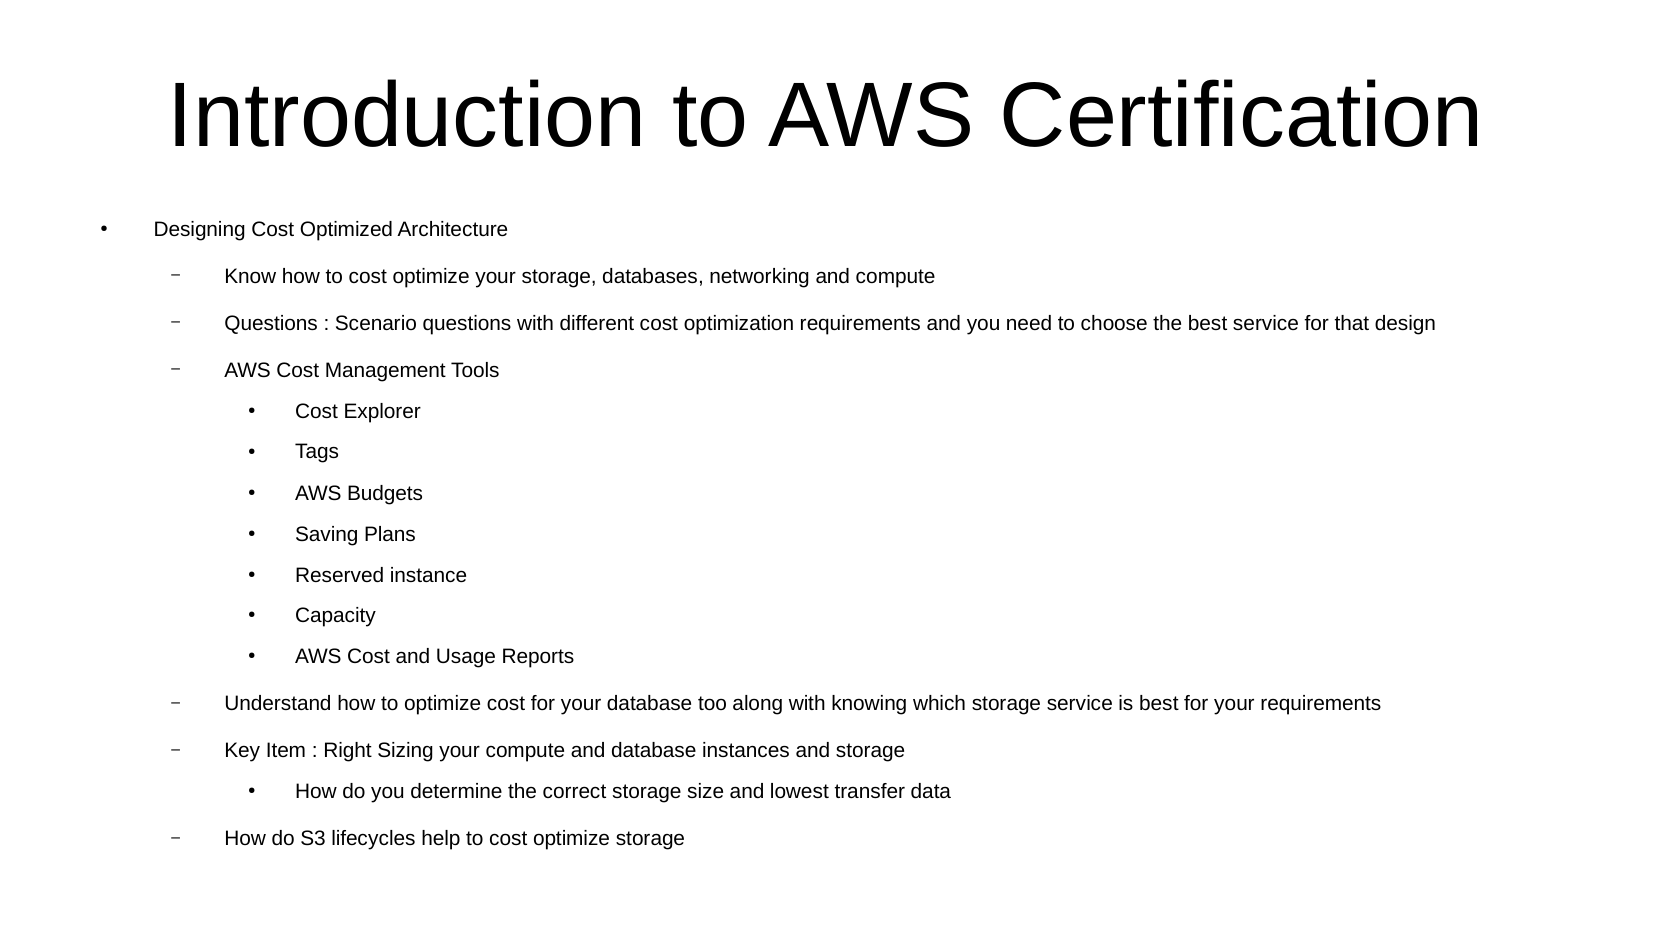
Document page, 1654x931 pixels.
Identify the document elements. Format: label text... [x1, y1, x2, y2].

title Introduction to AWS Certification [82, 37, 1571, 193]
list Designing Cost Optimized Architecture Know how to cost optimize your storage, databases, networking and compute Questions : Scenario questions with different cost optimization requirements and you need to choose the best service for that design AWS Cost Management Tools Cost Explorer Tags AWS Budgets Saving Plans Reserved instance Capacity AWS Cost and Usage Reports Understand how to optimize cost for your database too along with knowing which storage service is best for your requirements Key Item : Right Sizing your compute and database instances and storage How do you determine the correct storage size and lowest transfer data How do S3 lifecycles help to cost optimize storage [82, 217, 1571, 901]
